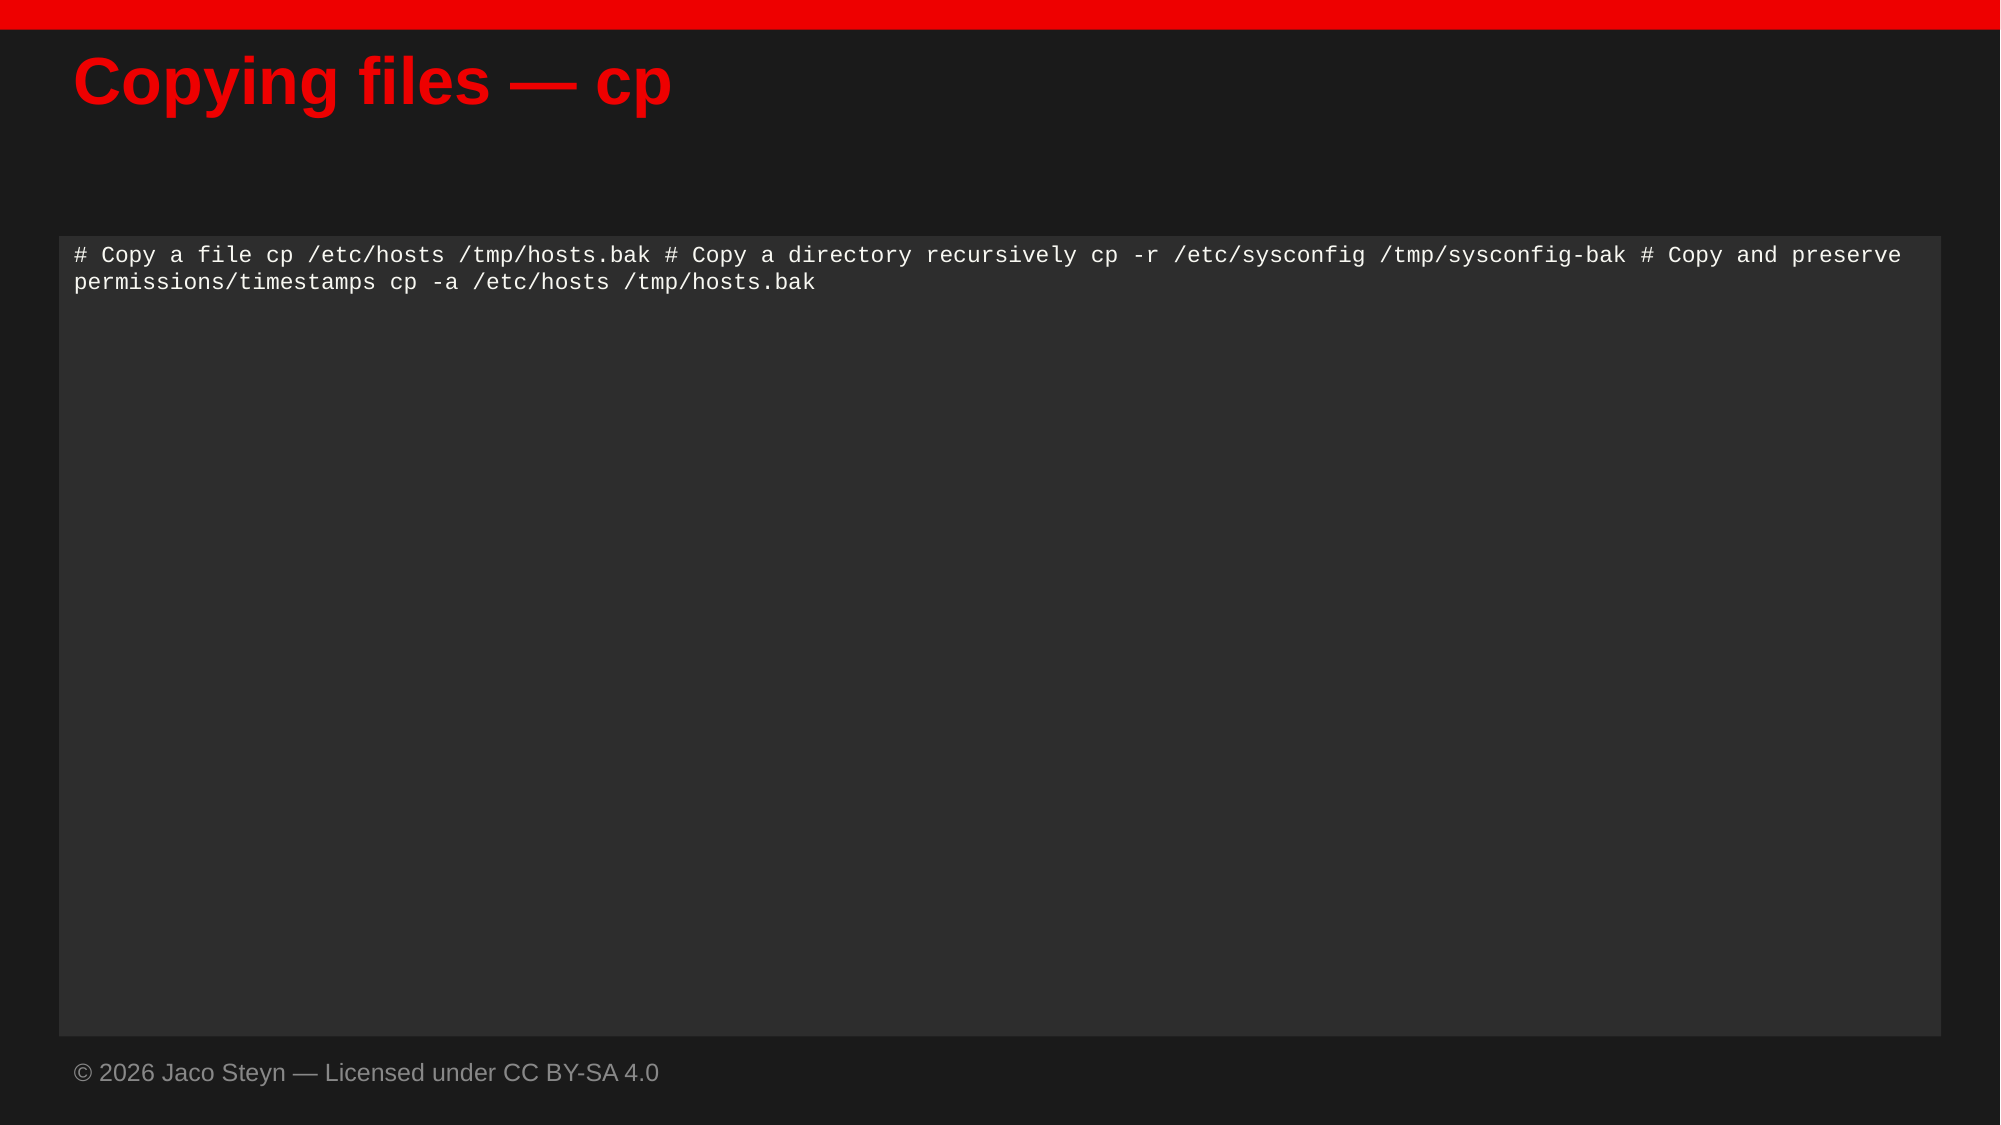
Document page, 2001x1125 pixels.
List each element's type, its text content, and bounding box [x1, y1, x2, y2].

text_box # Copy a file cp /etc/hosts /tmp/hosts.bak # Copy a directory recursively cp -r /etc/sysconfig /tmp/sysconfig-bak # Copy and preserve permissions/timestamps cp -a /etc/hosts /tmp/hosts.bak [59, 236, 1942, 1037]
text_box Copying files — cp [59, 36, 1942, 208]
text_box [0, 0, 2001, 30]
text_box © 2026 Jaco Steyn — Licensed under CC BY-SA 4.0 [59, 1051, 1942, 1093]
